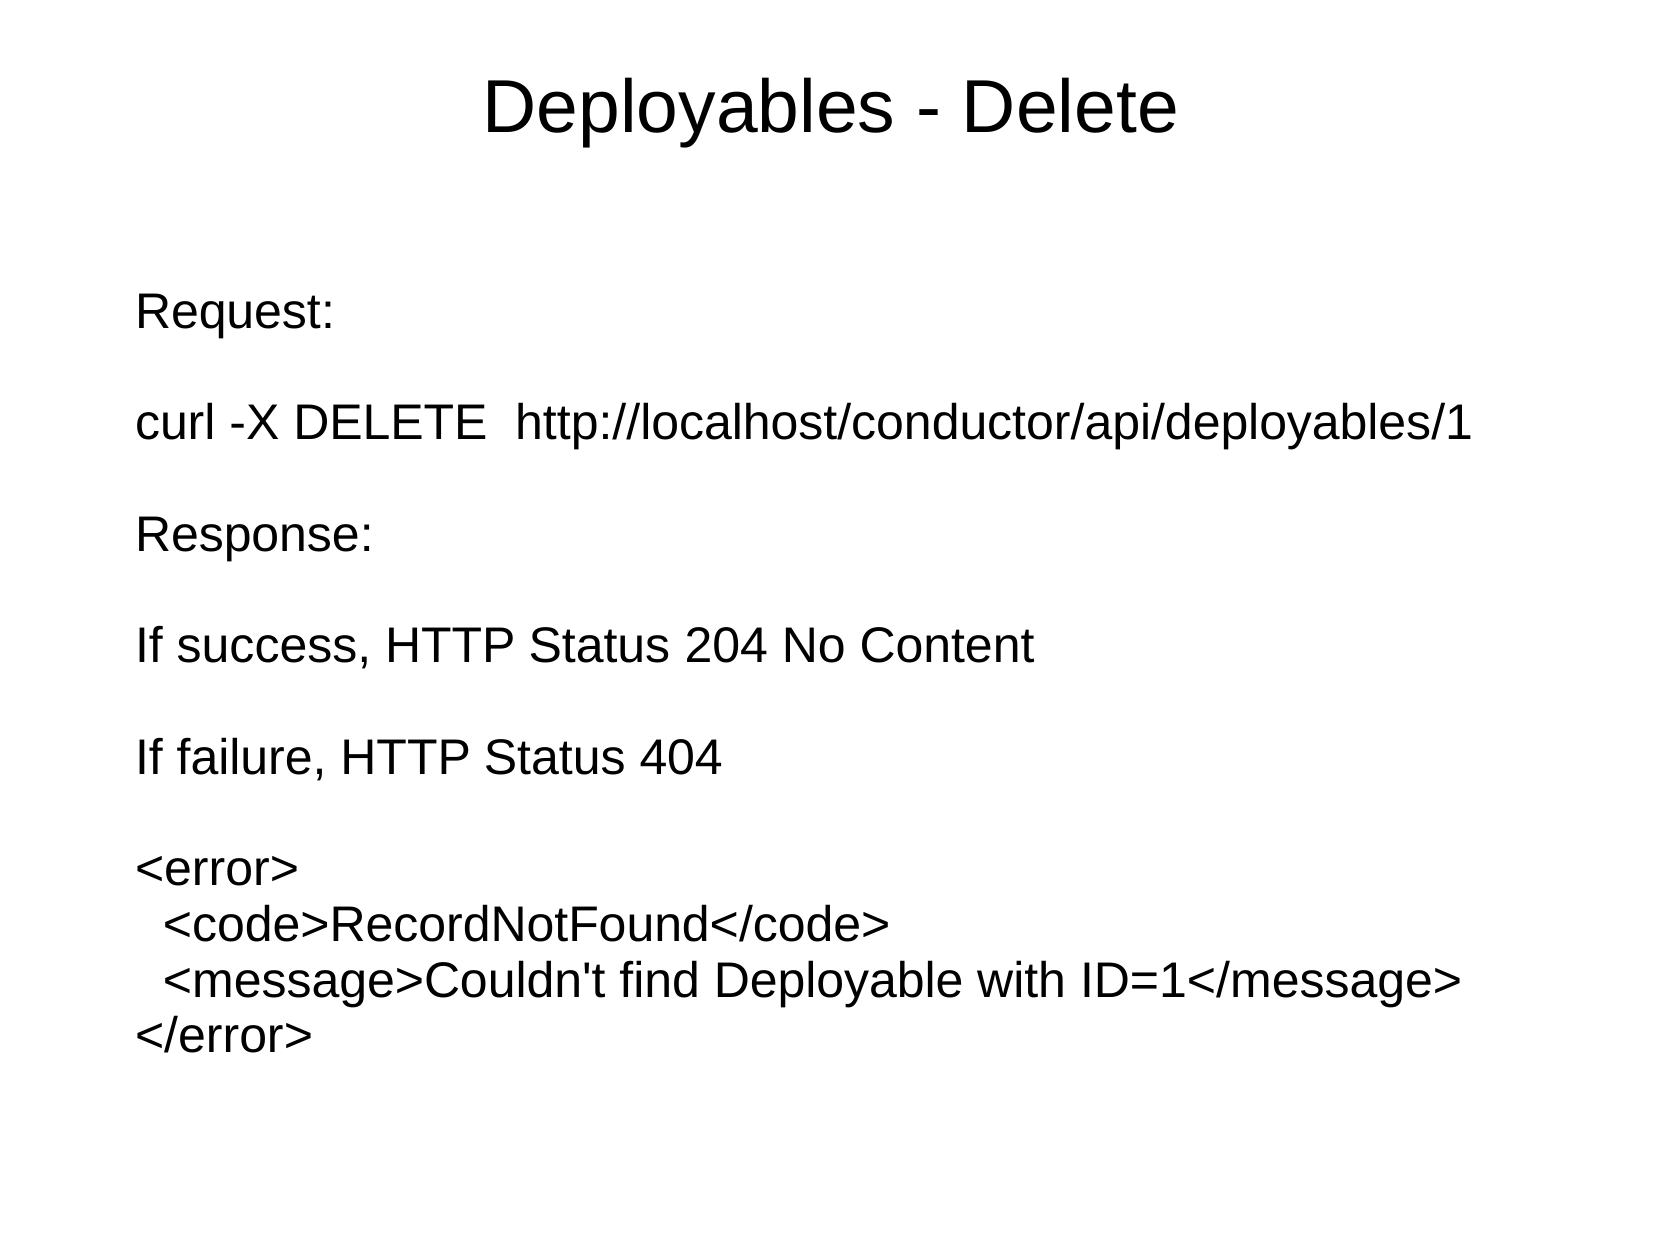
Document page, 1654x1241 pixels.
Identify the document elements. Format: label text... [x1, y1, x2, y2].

title Deployables - Delete [86, 2, 1576, 211]
subtitle Request: curl -X DELETE http://localhost/conductor/api/deployables/1 Response: If success, HTTP Status 204 No Content If failure, HTTP Status 404 <error> <code>RecordNotFound</code> <message>Couldn't find Deployable with ID=1</message> </error> [135, 282, 1591, 1241]
